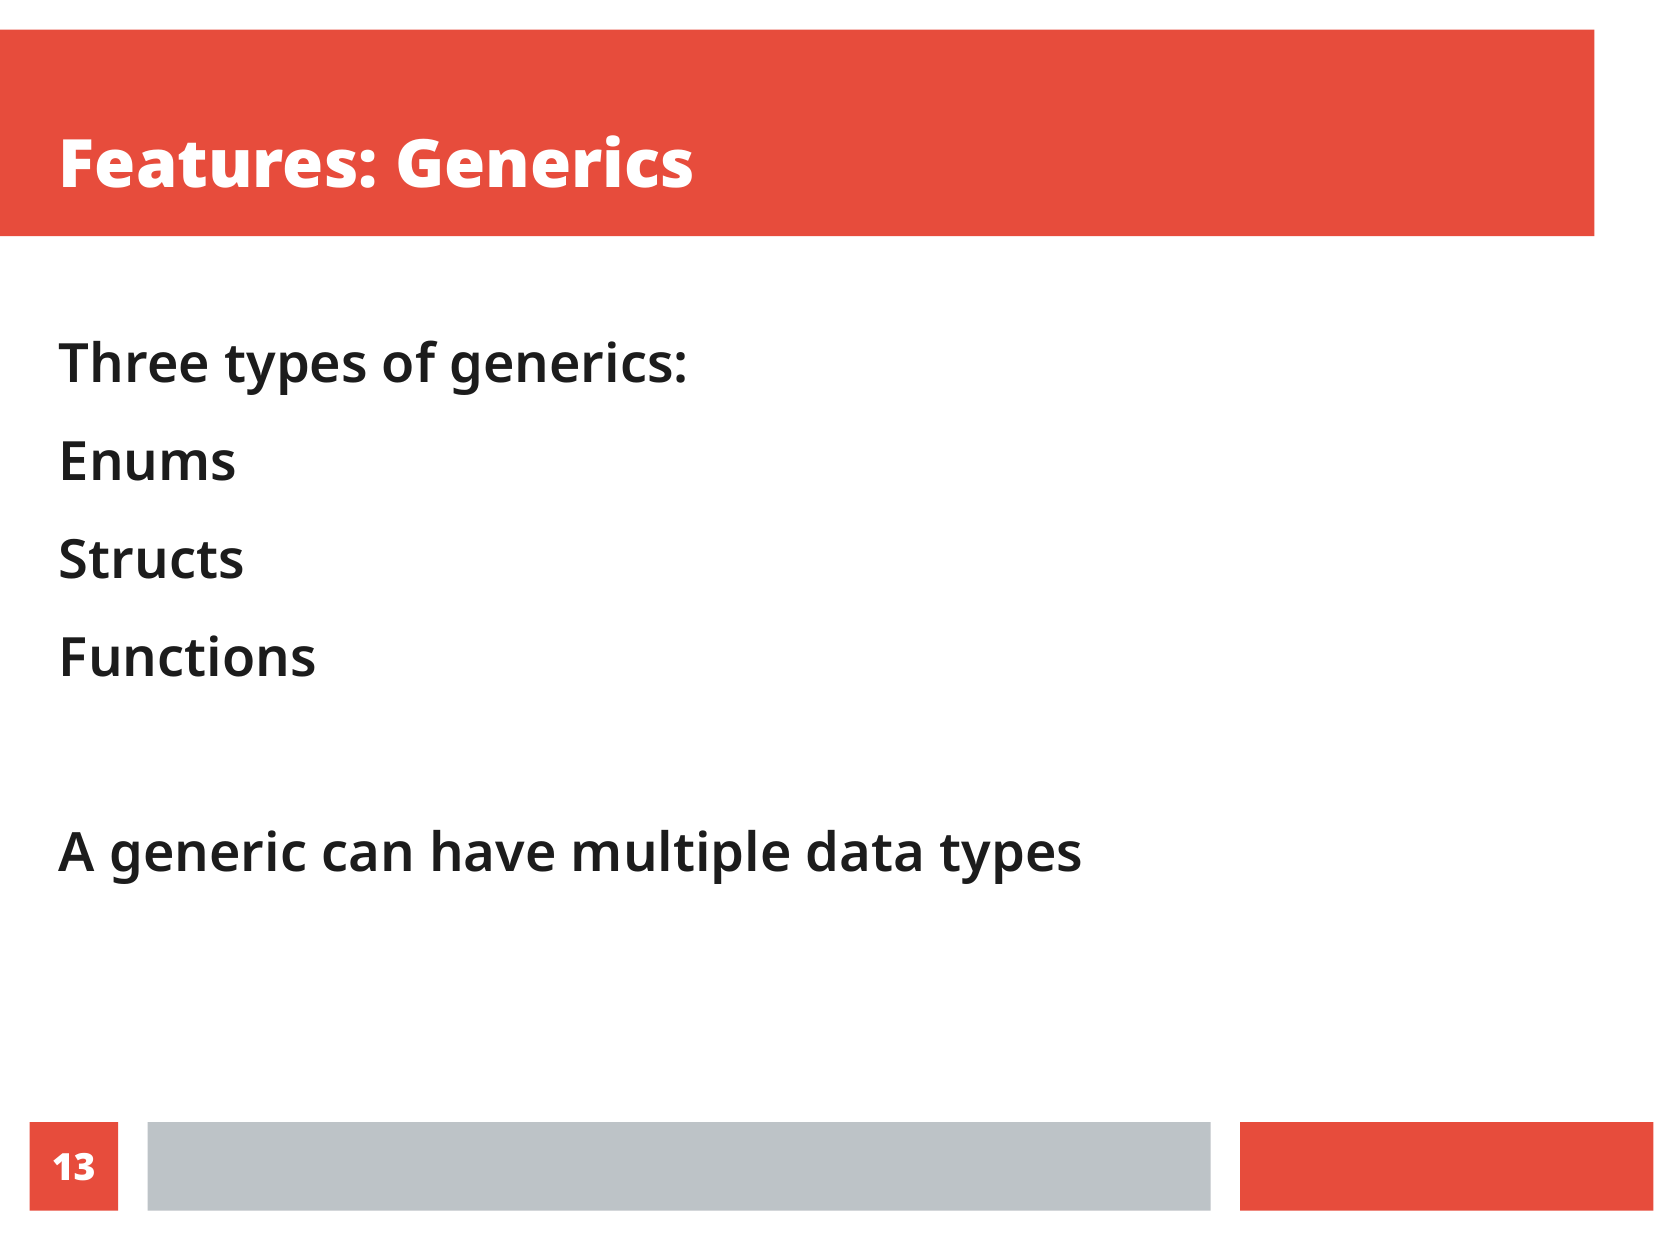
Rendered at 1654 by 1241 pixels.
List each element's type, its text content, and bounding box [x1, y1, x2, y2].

title Features: Generics [59, 59, 1595, 207]
list Three types of generics: Enums Structs Functions A generic can have multiple data types [59, 324, 1565, 1093]
